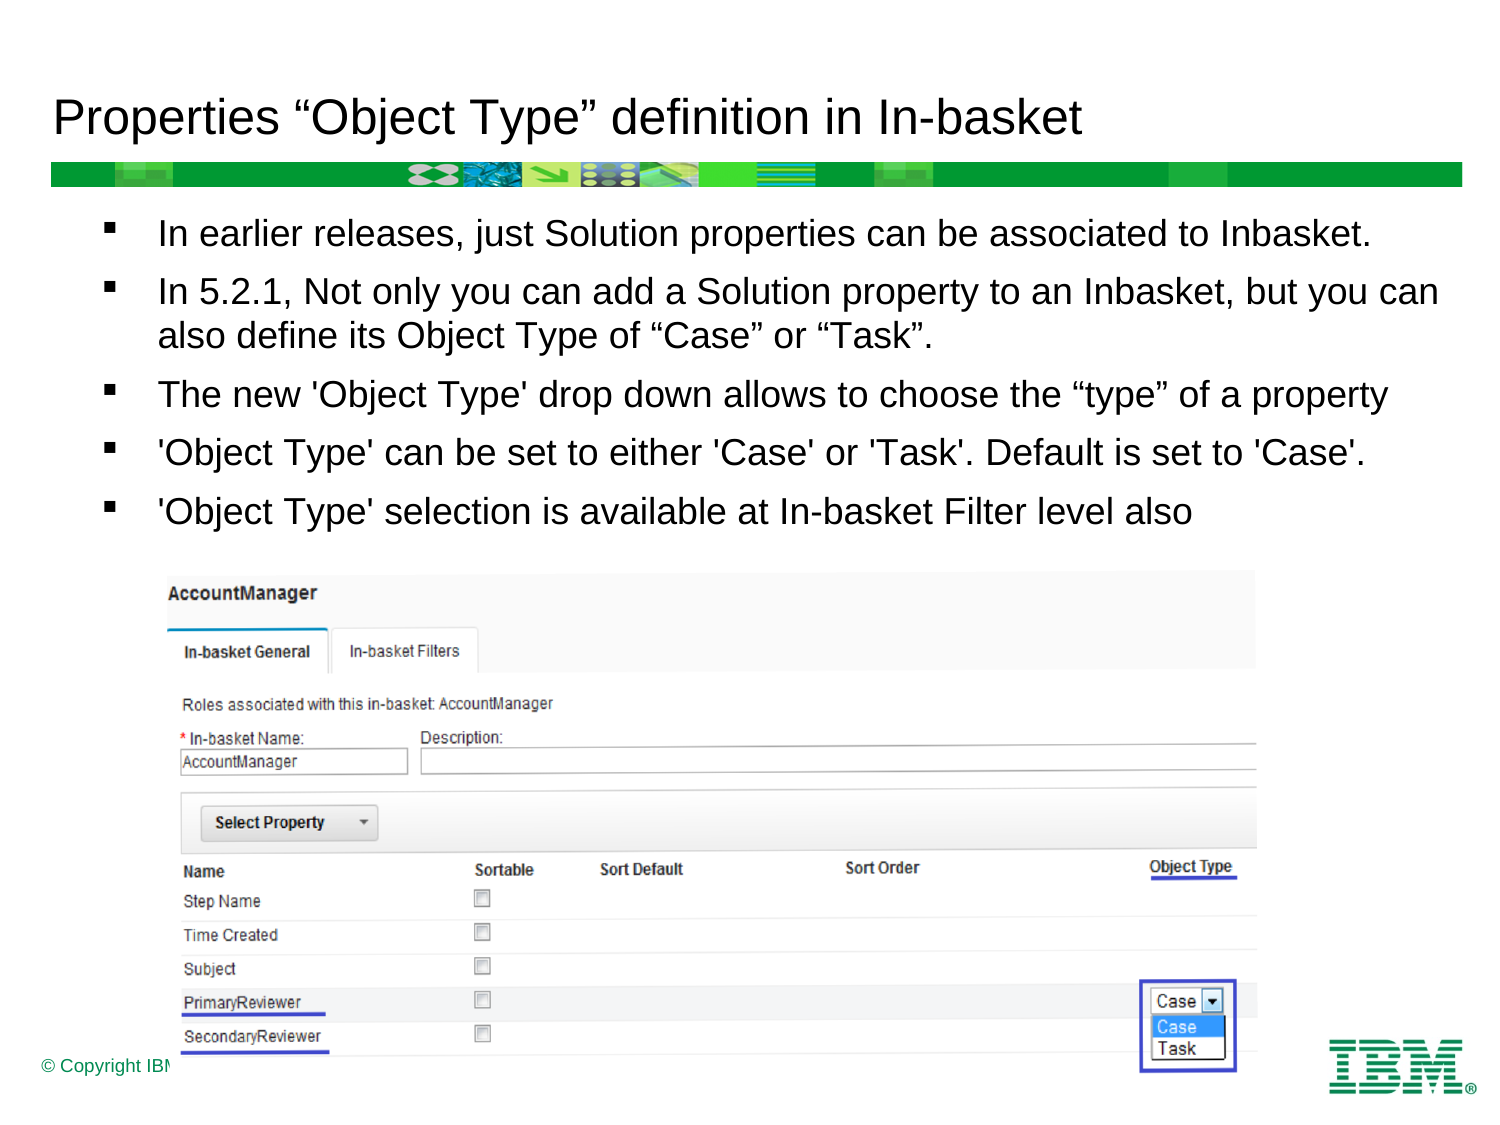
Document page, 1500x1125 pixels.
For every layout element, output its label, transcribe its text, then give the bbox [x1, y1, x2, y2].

title Properties “Object Type” definition in In-basket [37, 45, 1388, 188]
picture [50, 161, 1463, 189]
picture [1327, 1037, 1479, 1096]
list In earlier releases, just Solution properties can be associated to Inbasket. In 5.2.1, Not only you can add a Solution property to an Inbasket, but you can also define its Object Type of “Case” or “Task”. The new 'Object Type' drop down allows to choose the “type” of a property 'Object Type' can be set to either 'Case' or 'Task'. Default is set to 'Case'. 'Object Type' selection is available at In-basket Filter level also [45, 210, 1441, 1006]
picture [166, 569, 1258, 1096]
